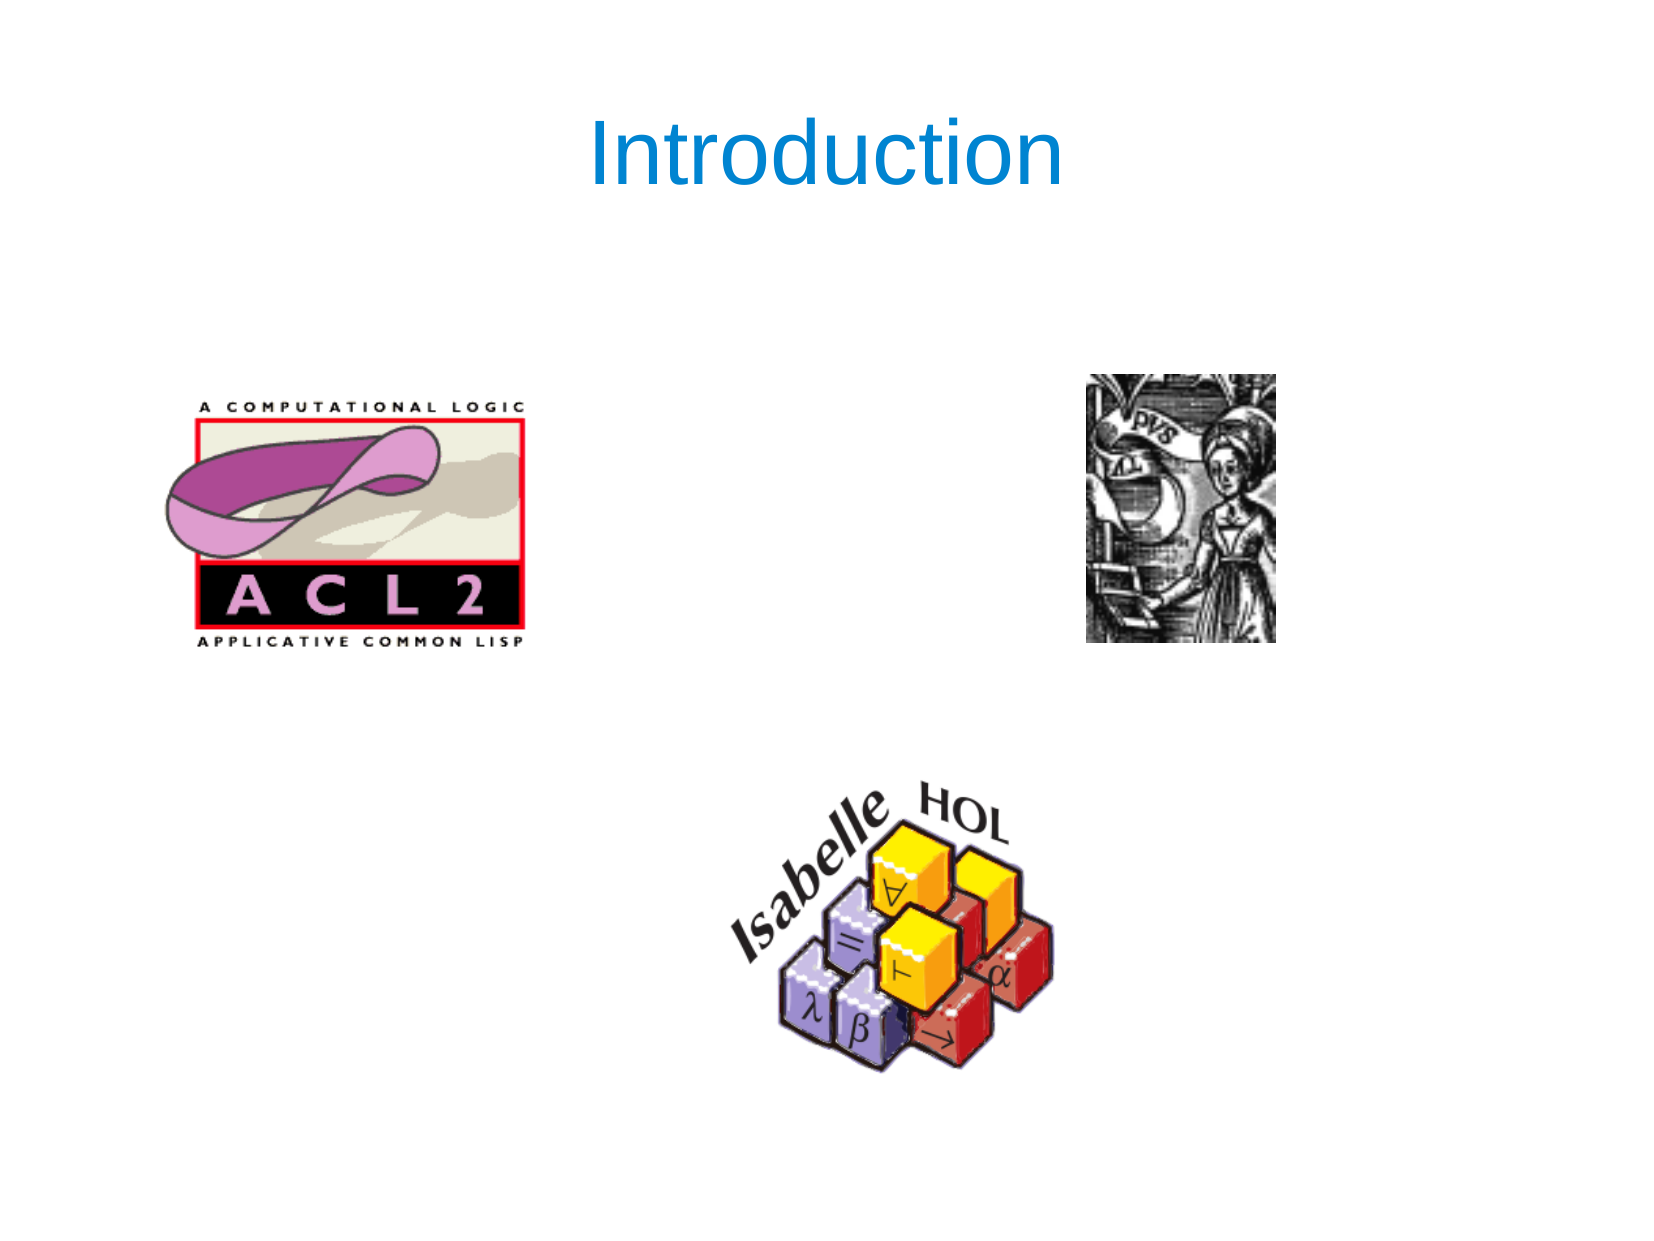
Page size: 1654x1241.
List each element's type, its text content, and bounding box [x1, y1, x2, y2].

picture [712, 749, 1069, 1119]
picture [157, 370, 563, 676]
title Introduction [82, 49, 1571, 257]
picture [1086, 374, 1276, 643]
